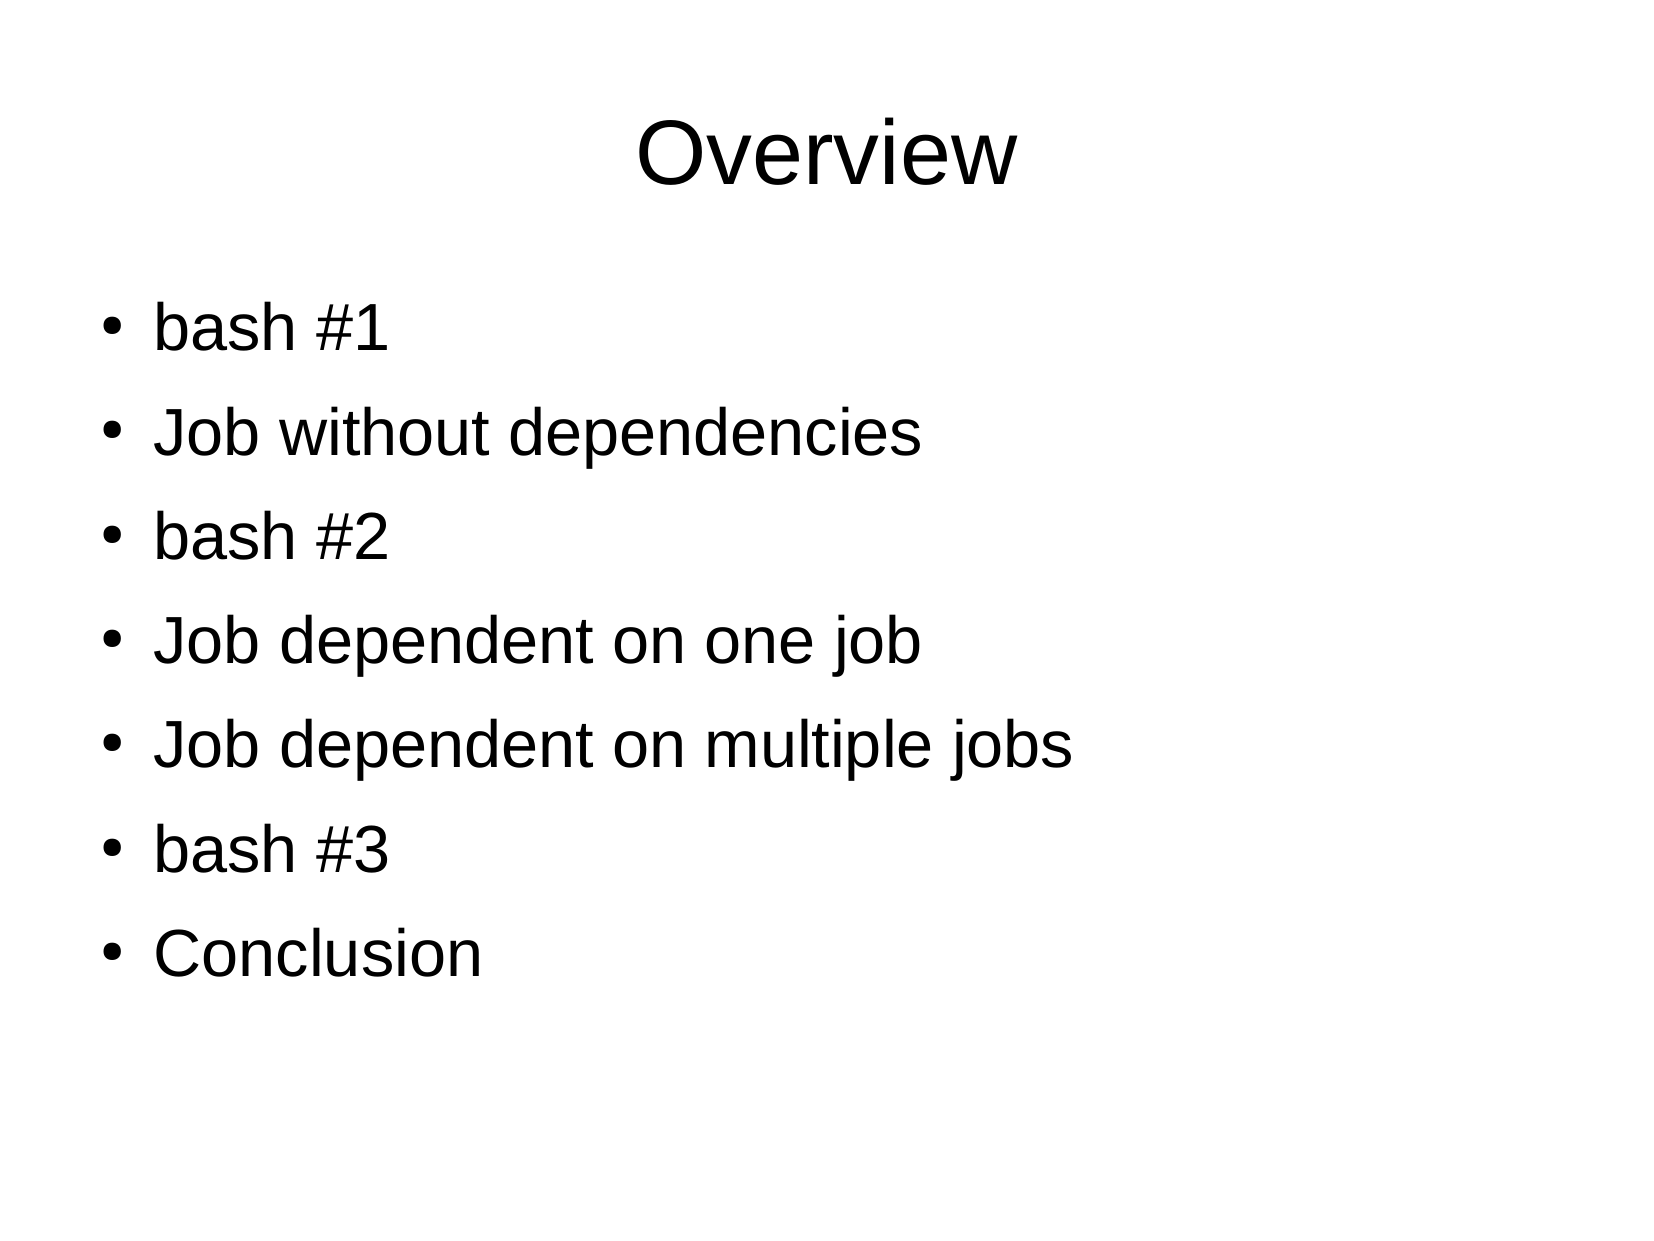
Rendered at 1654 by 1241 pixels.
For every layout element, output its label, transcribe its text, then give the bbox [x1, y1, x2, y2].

title Overview [82, 49, 1571, 257]
list bash #1 Job without dependencies bash #2 Job dependent on one job Job dependent on multiple jobs bash #3 Conclusion [82, 290, 1571, 1010]
